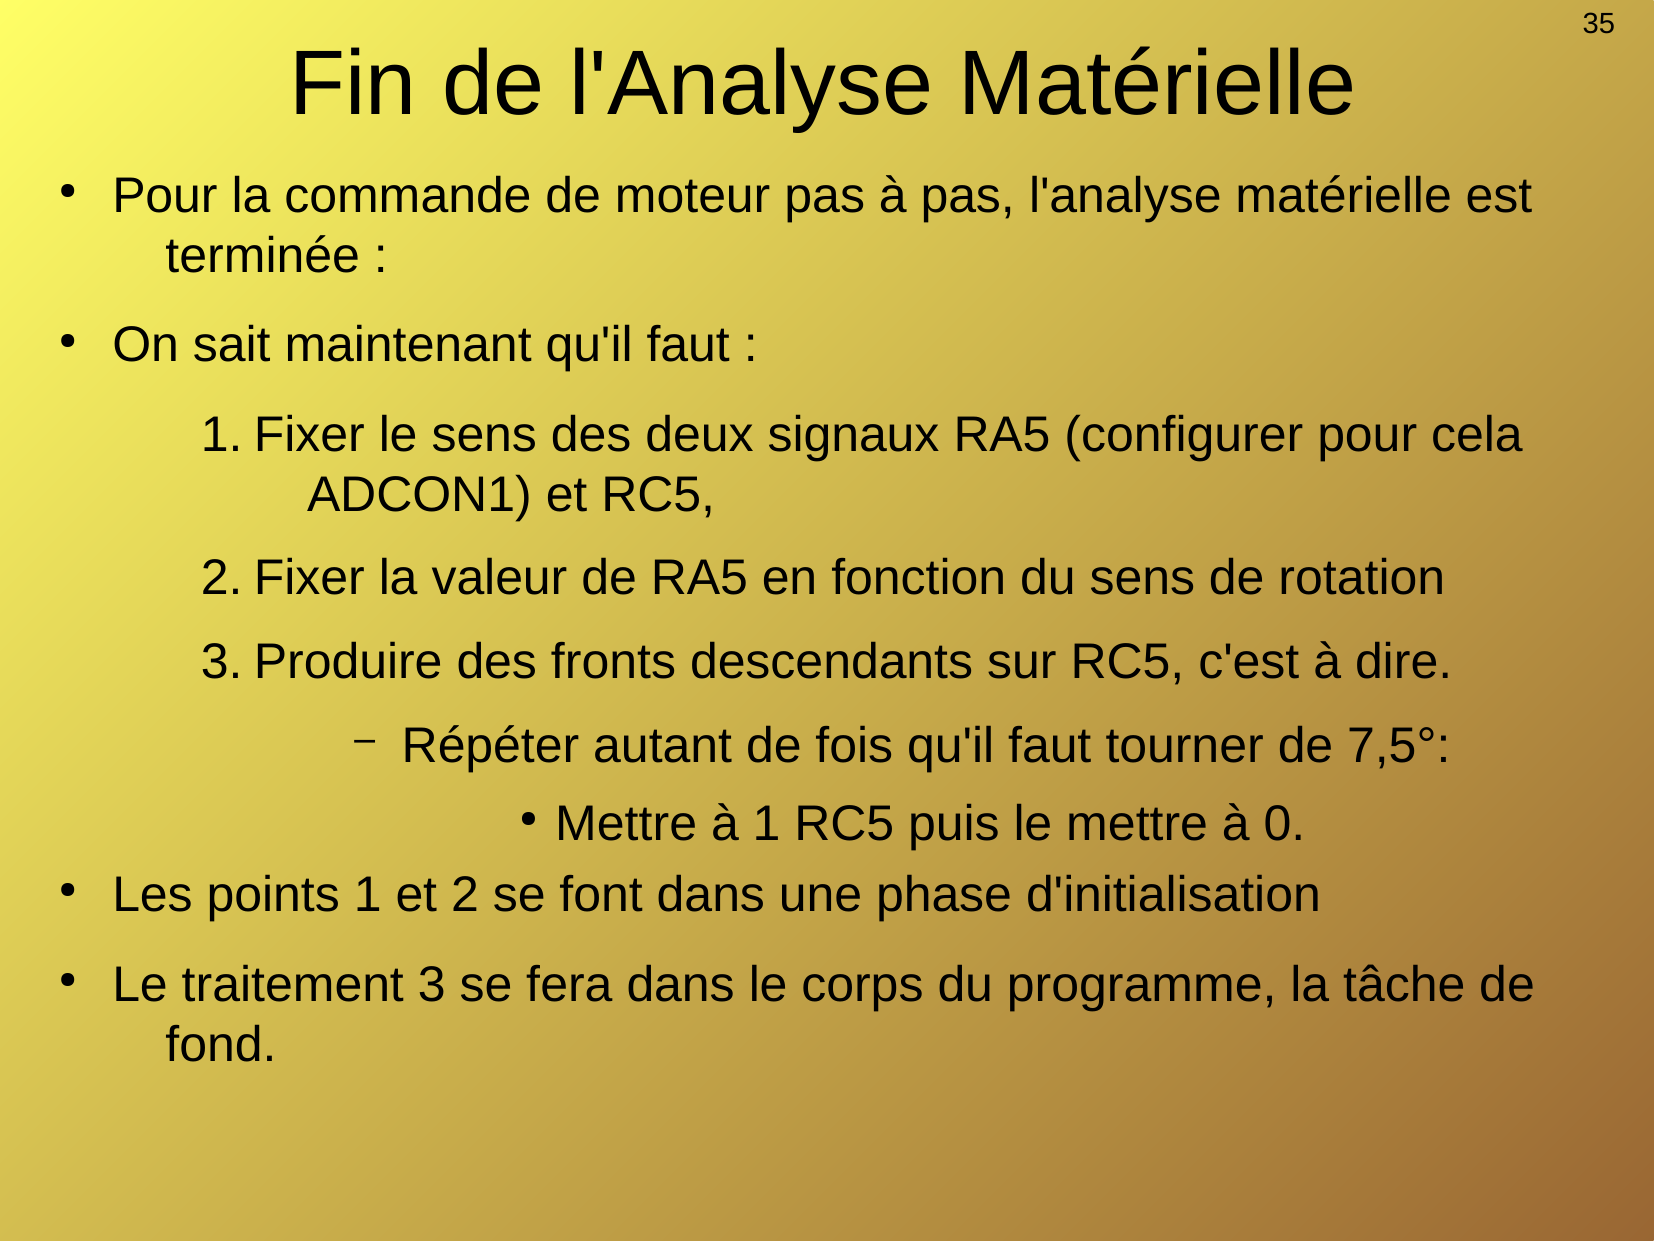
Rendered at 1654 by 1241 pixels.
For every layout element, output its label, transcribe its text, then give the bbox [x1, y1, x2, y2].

title Fin de l'Analyse Matérielle [79, 22, 1568, 127]
list Pour la commande de moteur pas à pas, l'analyse matérielle est terminée : On sait maintenant qu'il faut : Fixer le sens des deux signaux RA5 (configurer pour cela ADCON1) et RC5, Fixer la valeur de RA5 en fonction du sens de rotation Produire des fronts descendants sur RC5, c'est à dire. Répéter autant de fois qu'il faut tourner de 7,5°: Mettre à 1 RC5 puis le mettre à 0. Les points 1 et 2 se font dans une phase d'initialisation Le traitement 3 se fera dans le corps du programme, la tâche de fond. [23, 162, 1651, 1237]
text_box <numéro> [1567, 0, 1654, 48]
